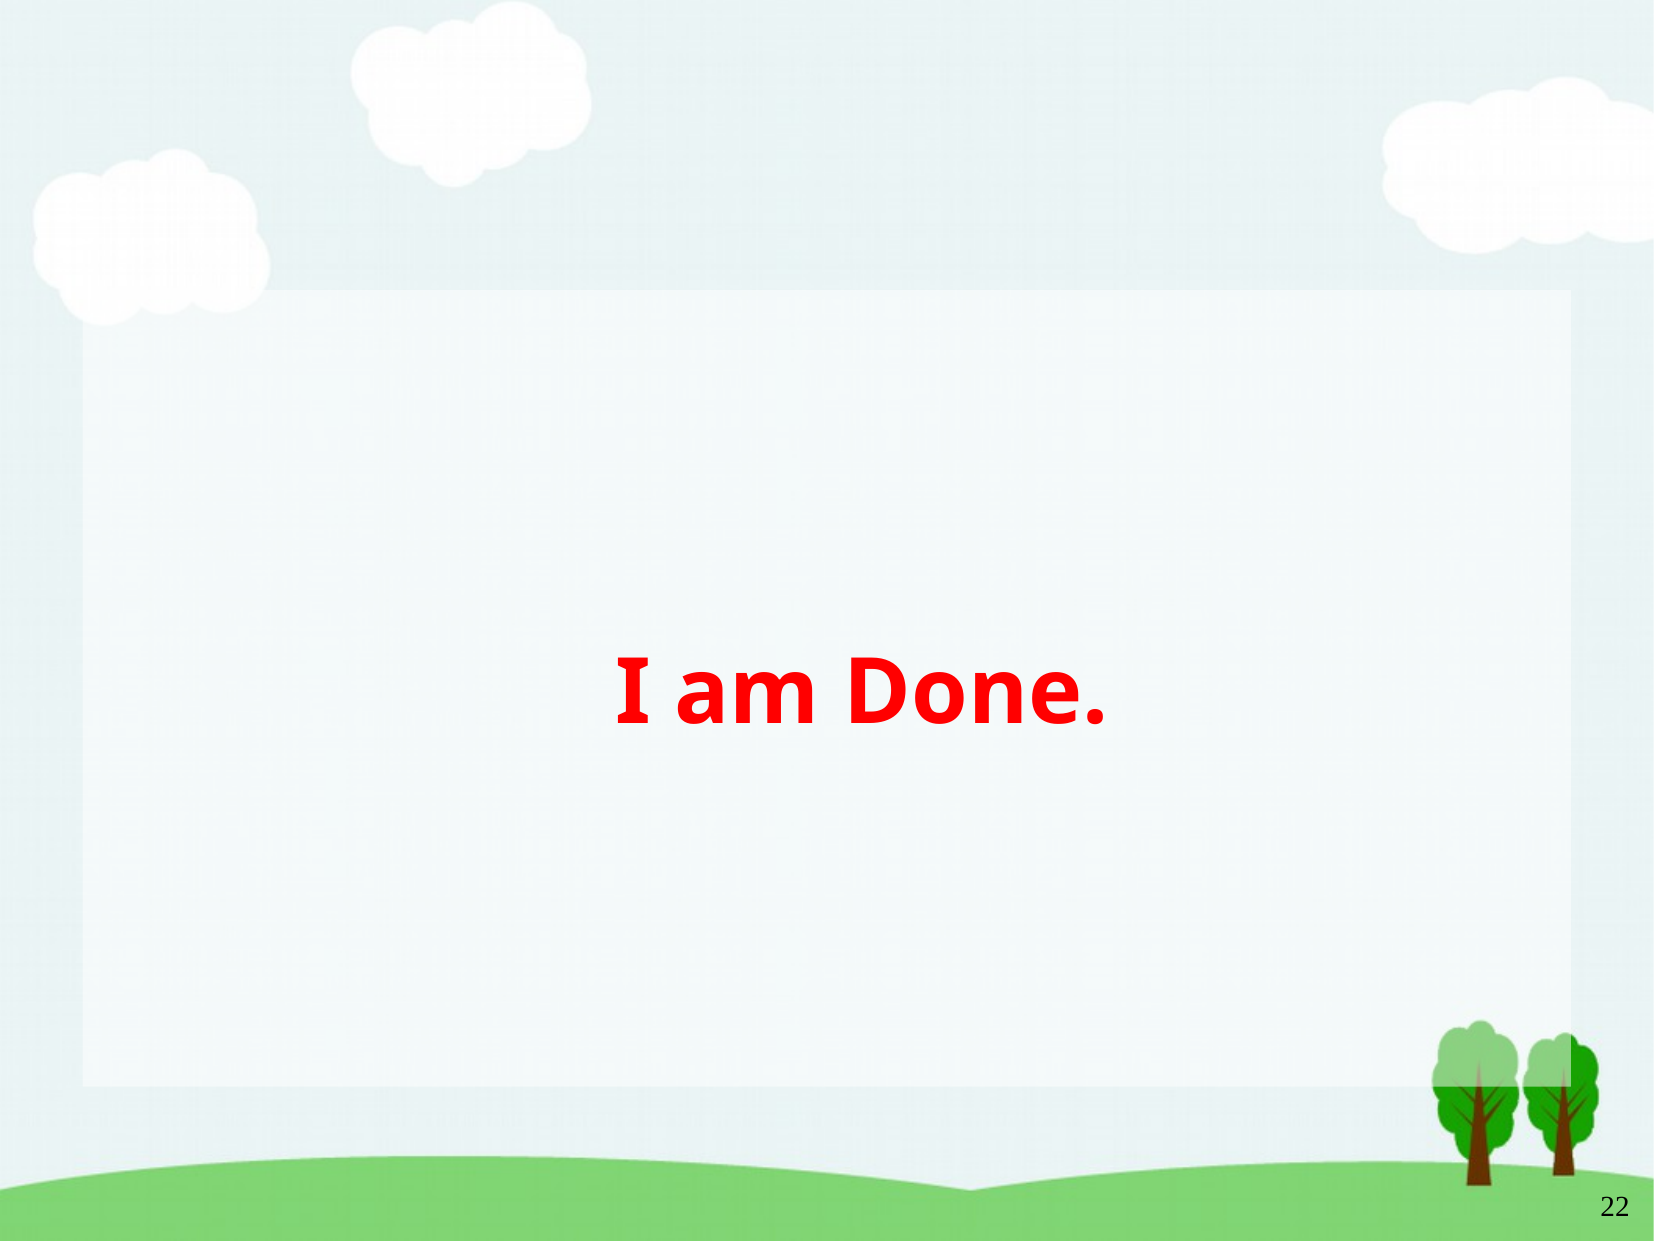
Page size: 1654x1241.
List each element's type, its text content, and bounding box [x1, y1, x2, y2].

list I am Done. [82, 290, 1571, 1087]
picture [0, 0, 1654, 1241]
